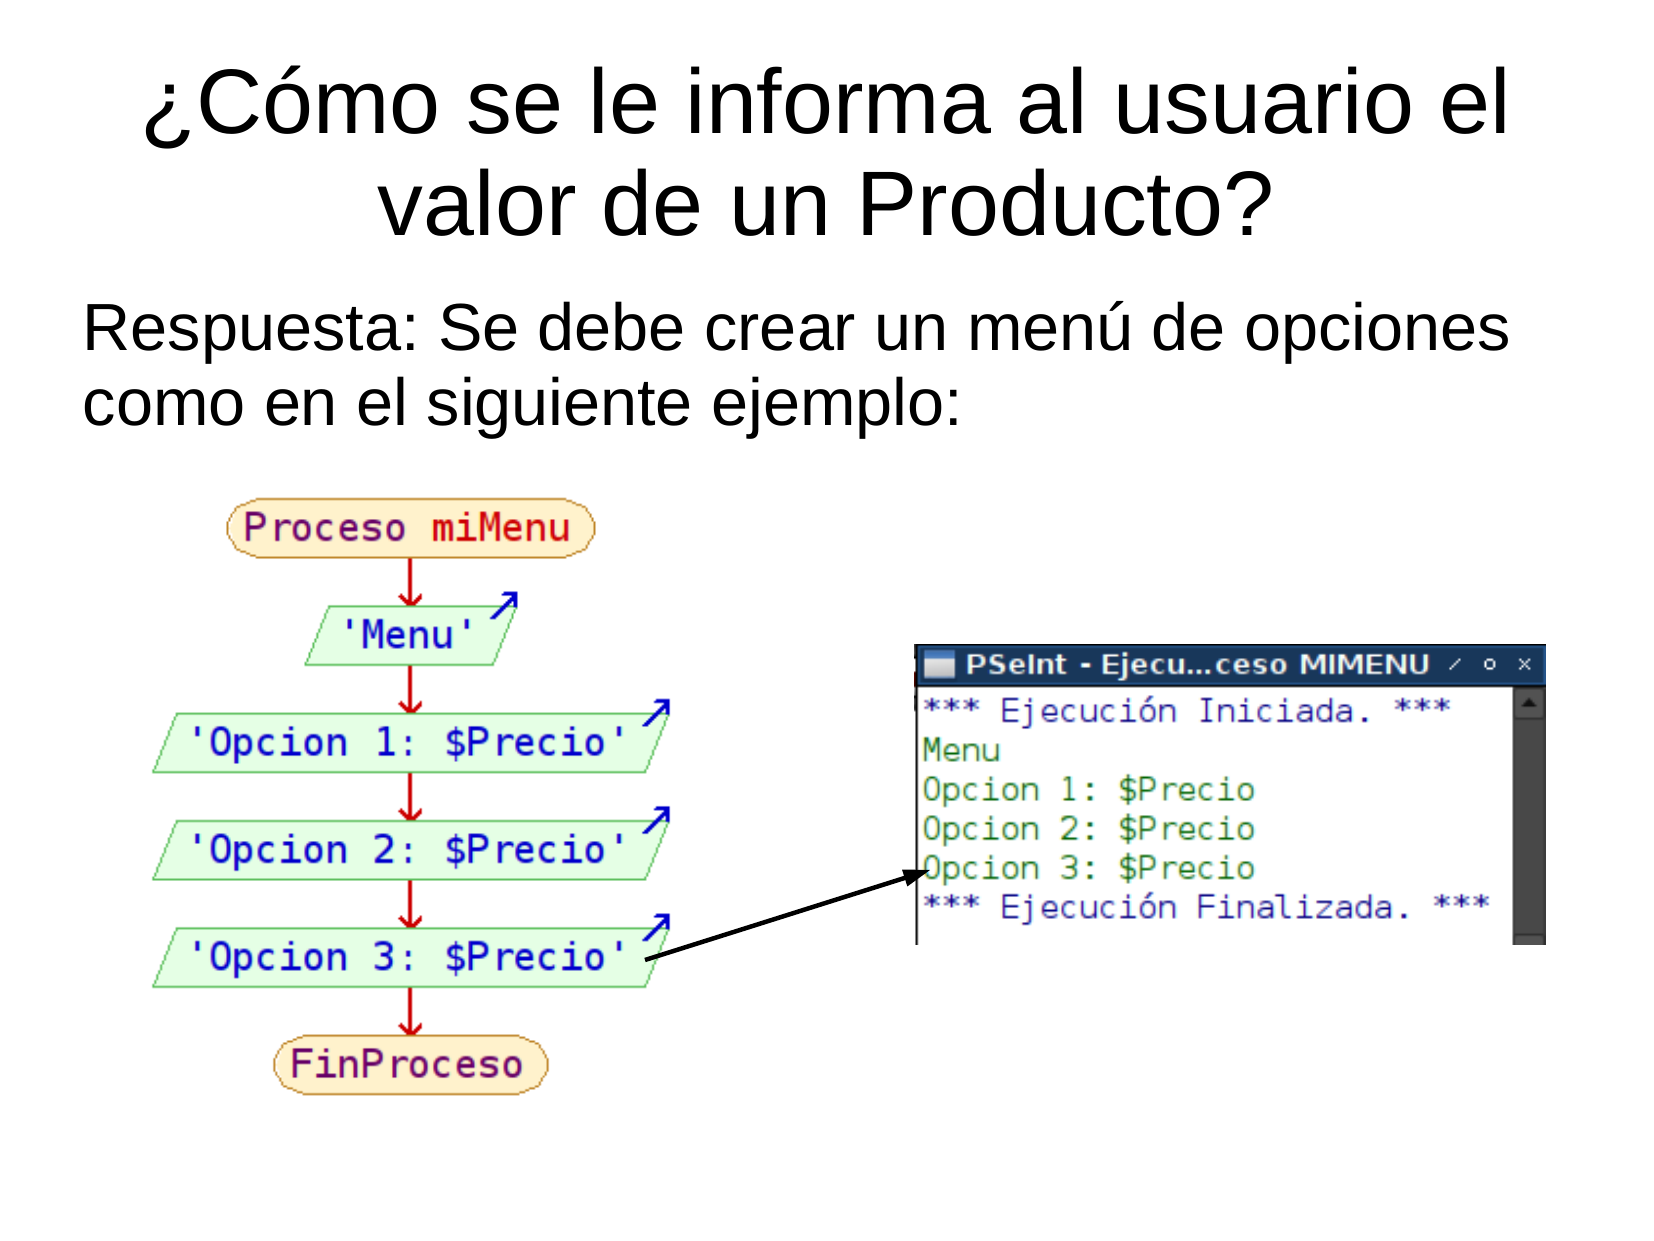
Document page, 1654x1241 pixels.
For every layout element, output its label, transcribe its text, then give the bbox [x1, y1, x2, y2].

title ¿Cómo se le informa al usuario el valor de un Producto? [82, 49, 1571, 257]
picture [914, 644, 1546, 946]
picture [145, 479, 676, 1162]
list Respuesta: Se debe crear un menú de opciones como en el siguiente ejemplo: [82, 290, 1571, 1010]
